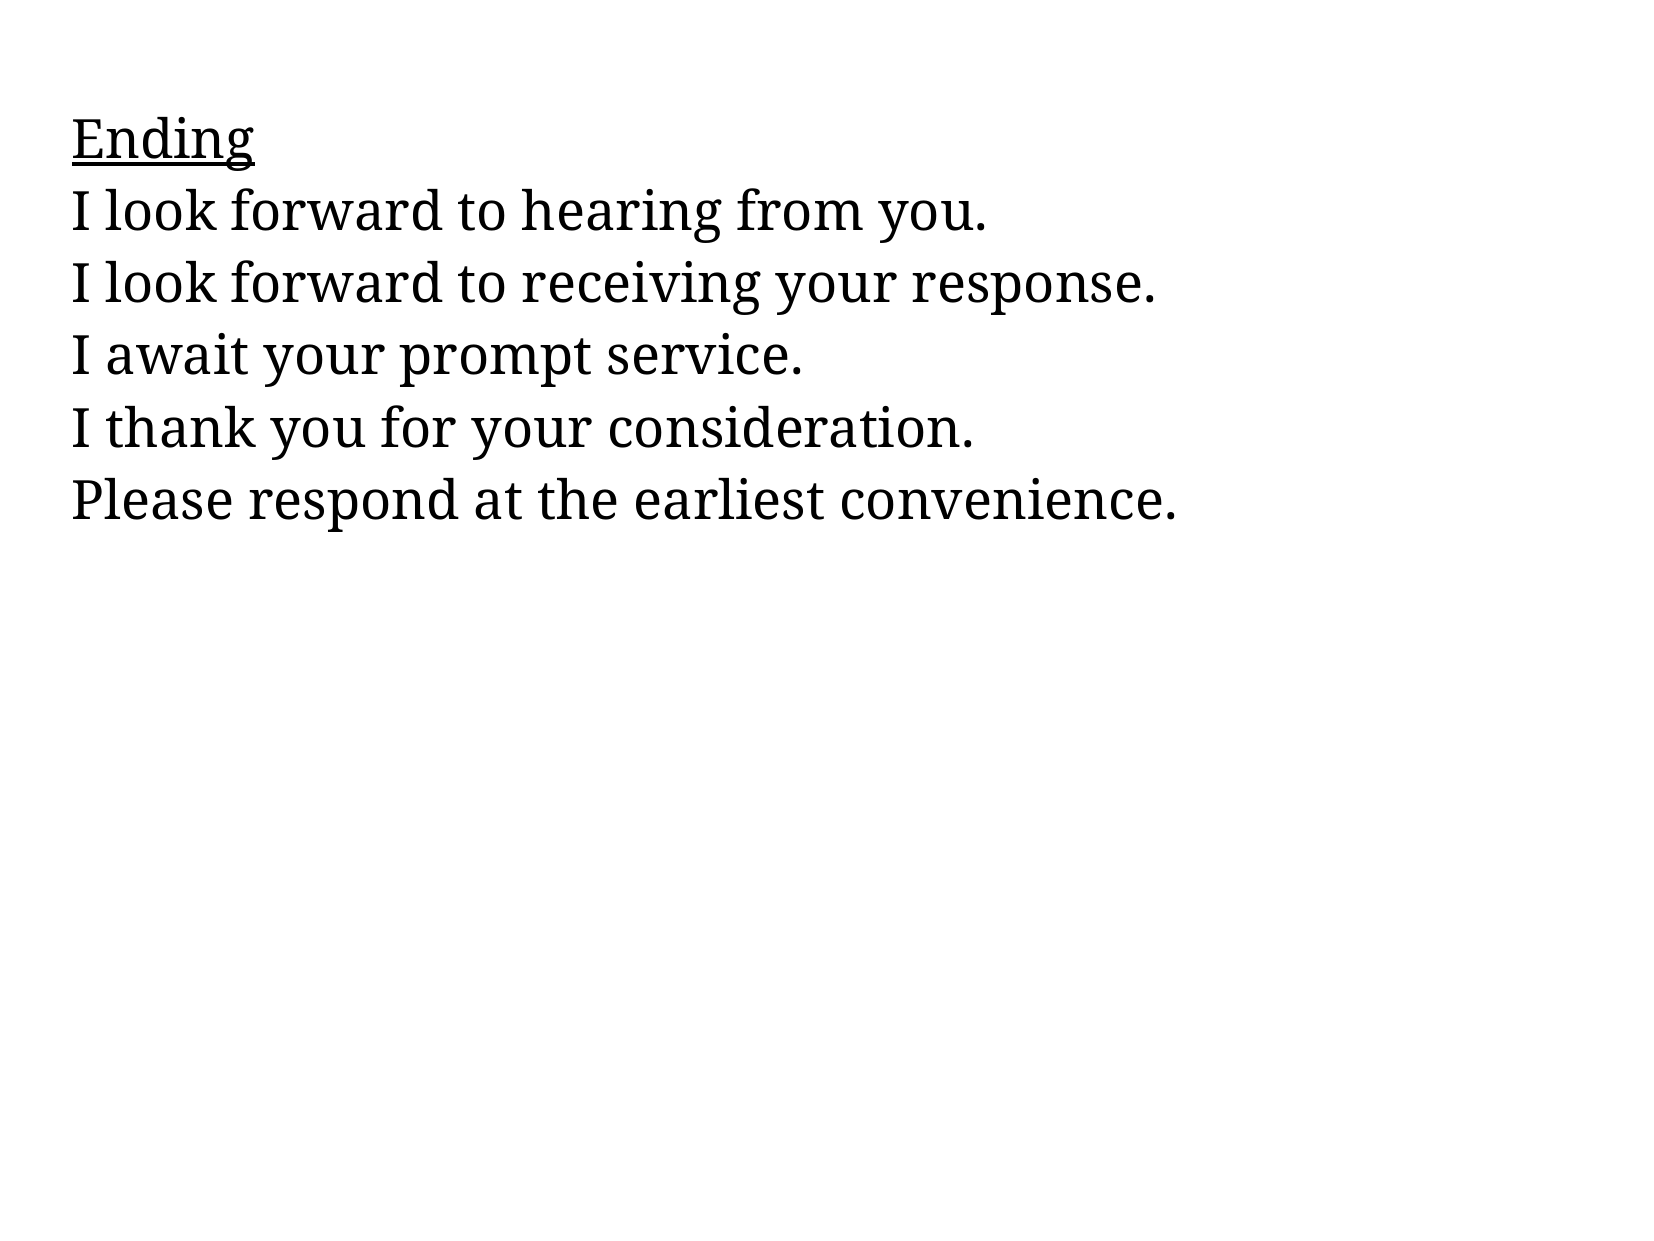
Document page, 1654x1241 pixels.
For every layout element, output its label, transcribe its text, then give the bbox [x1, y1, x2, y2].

text_box Ending I look forward to hearing from you. I look forward to receiving your response. I await your prompt service. I thank you for your consideration. Please respond at the earliest convenience. [71, 31, 1560, 1140]
